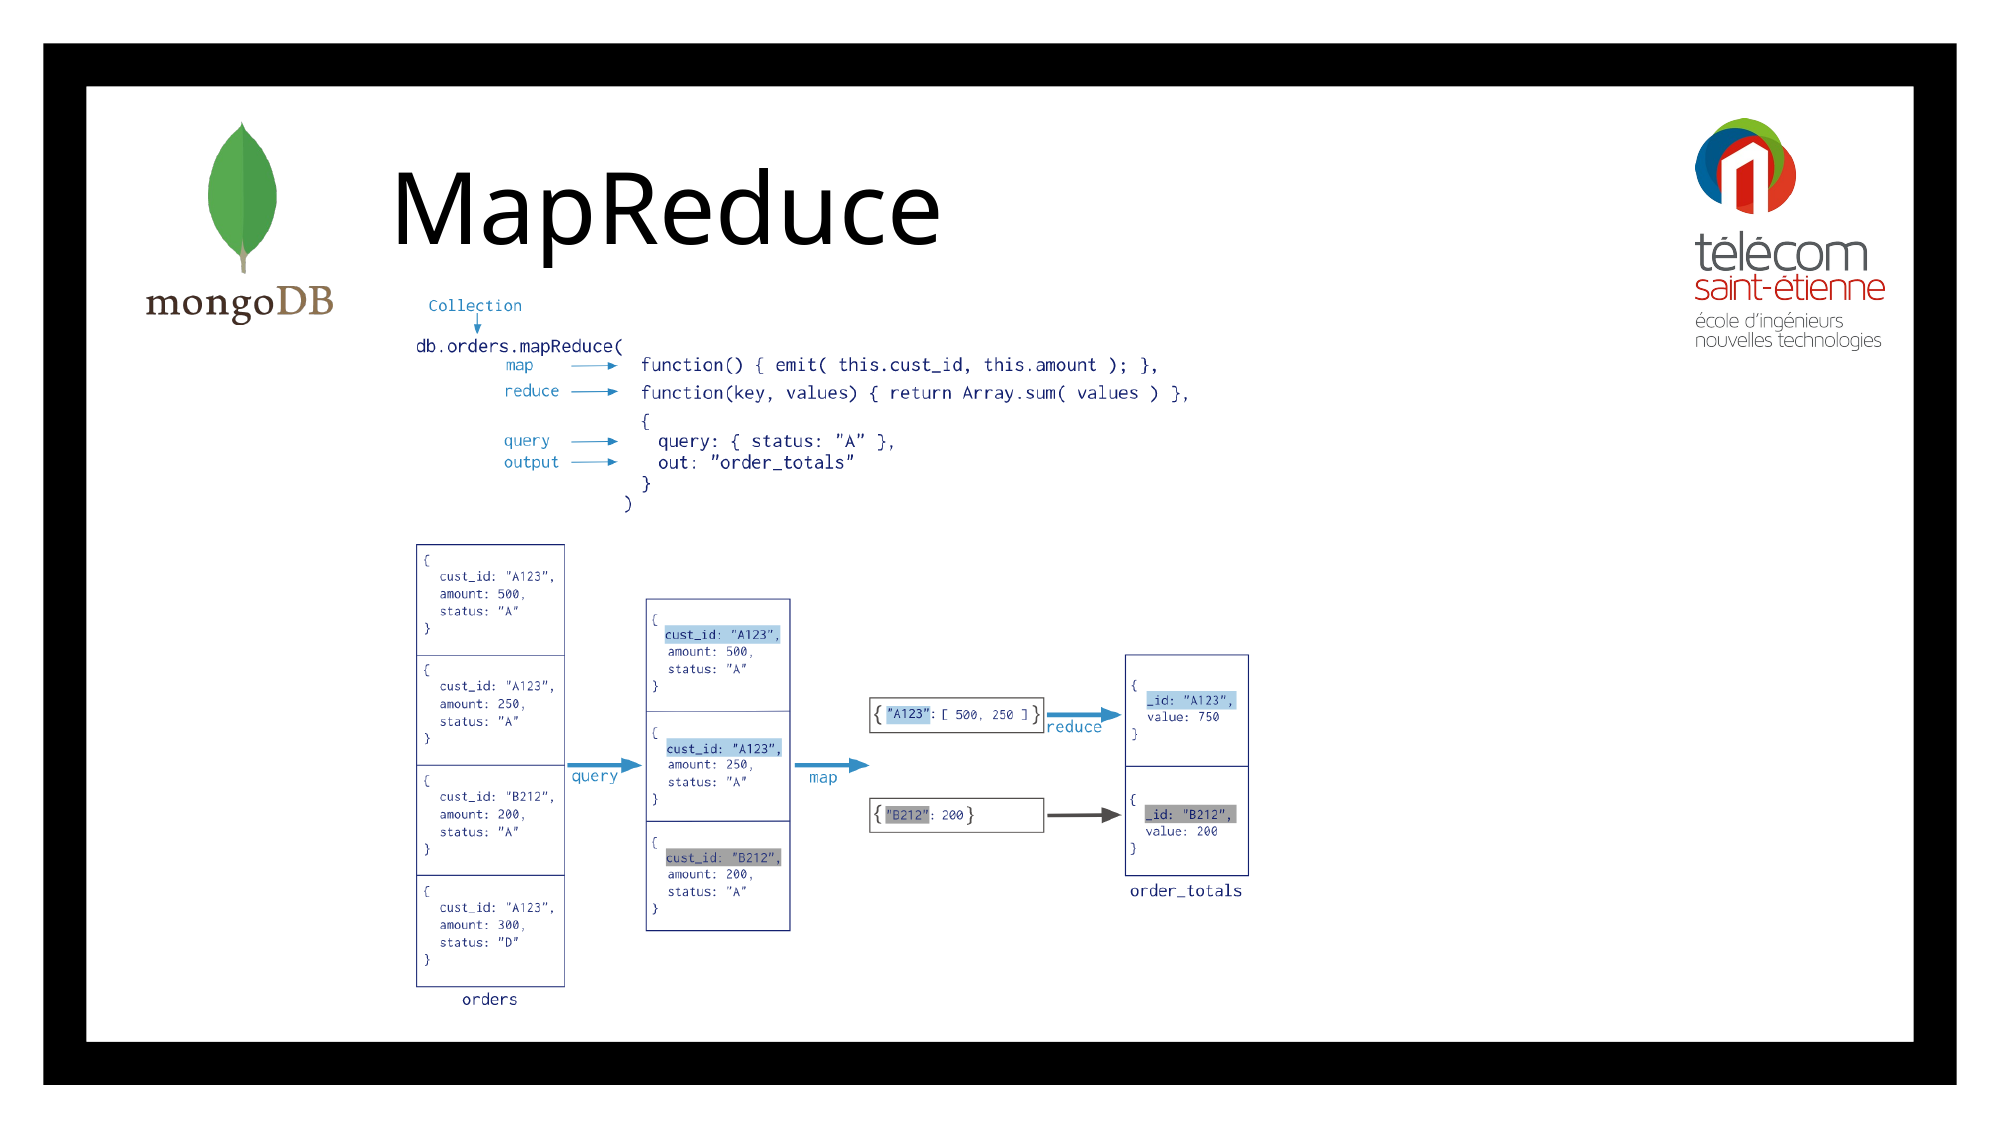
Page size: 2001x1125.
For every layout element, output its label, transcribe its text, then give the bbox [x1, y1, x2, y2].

picture [145, 121, 333, 325]
picture [1715, 134, 1730, 138]
title MapReduce [369, 138, 1849, 304]
picture [1695, 118, 1885, 351]
picture [401, 285, 1274, 1017]
